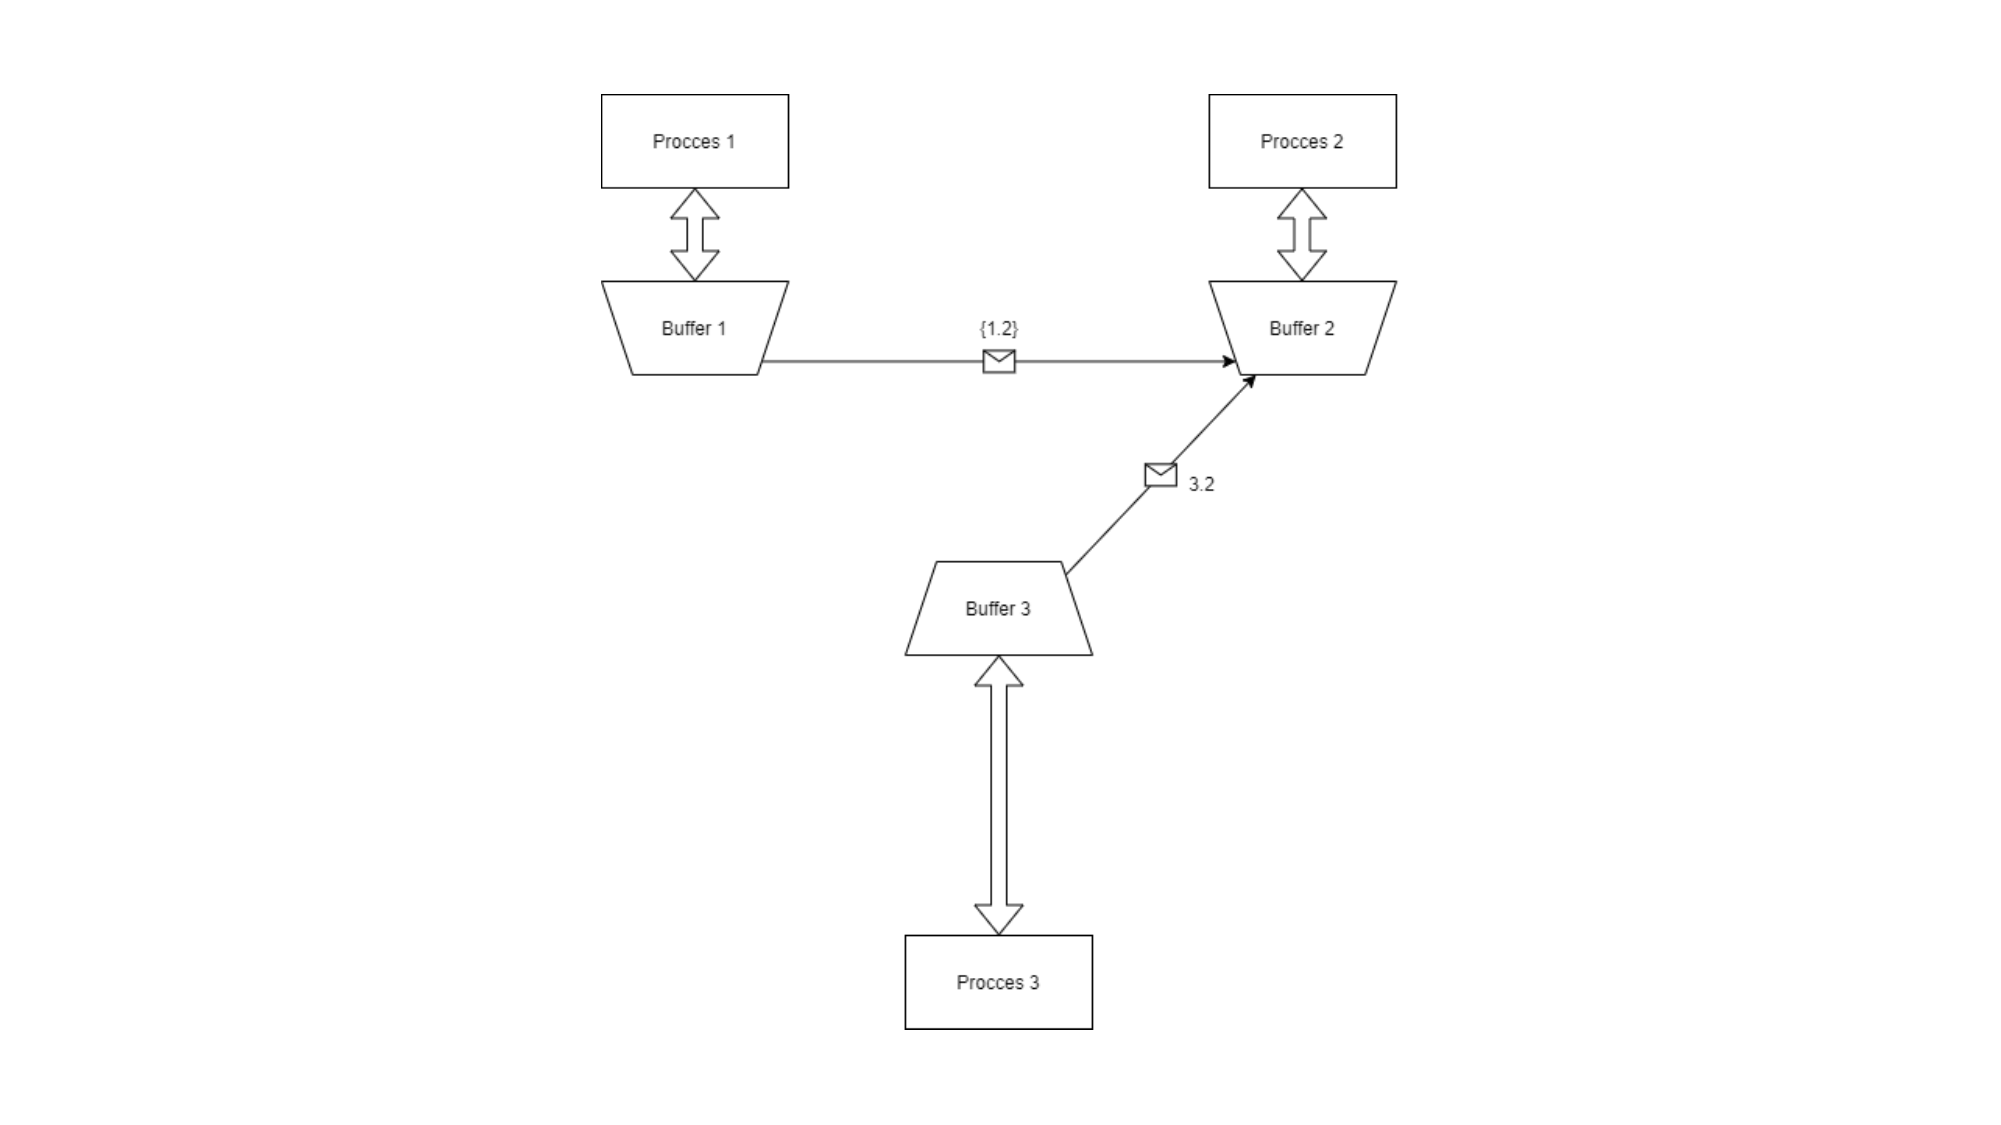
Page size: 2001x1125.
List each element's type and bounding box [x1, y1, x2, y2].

picture [601, 94, 1399, 1030]
